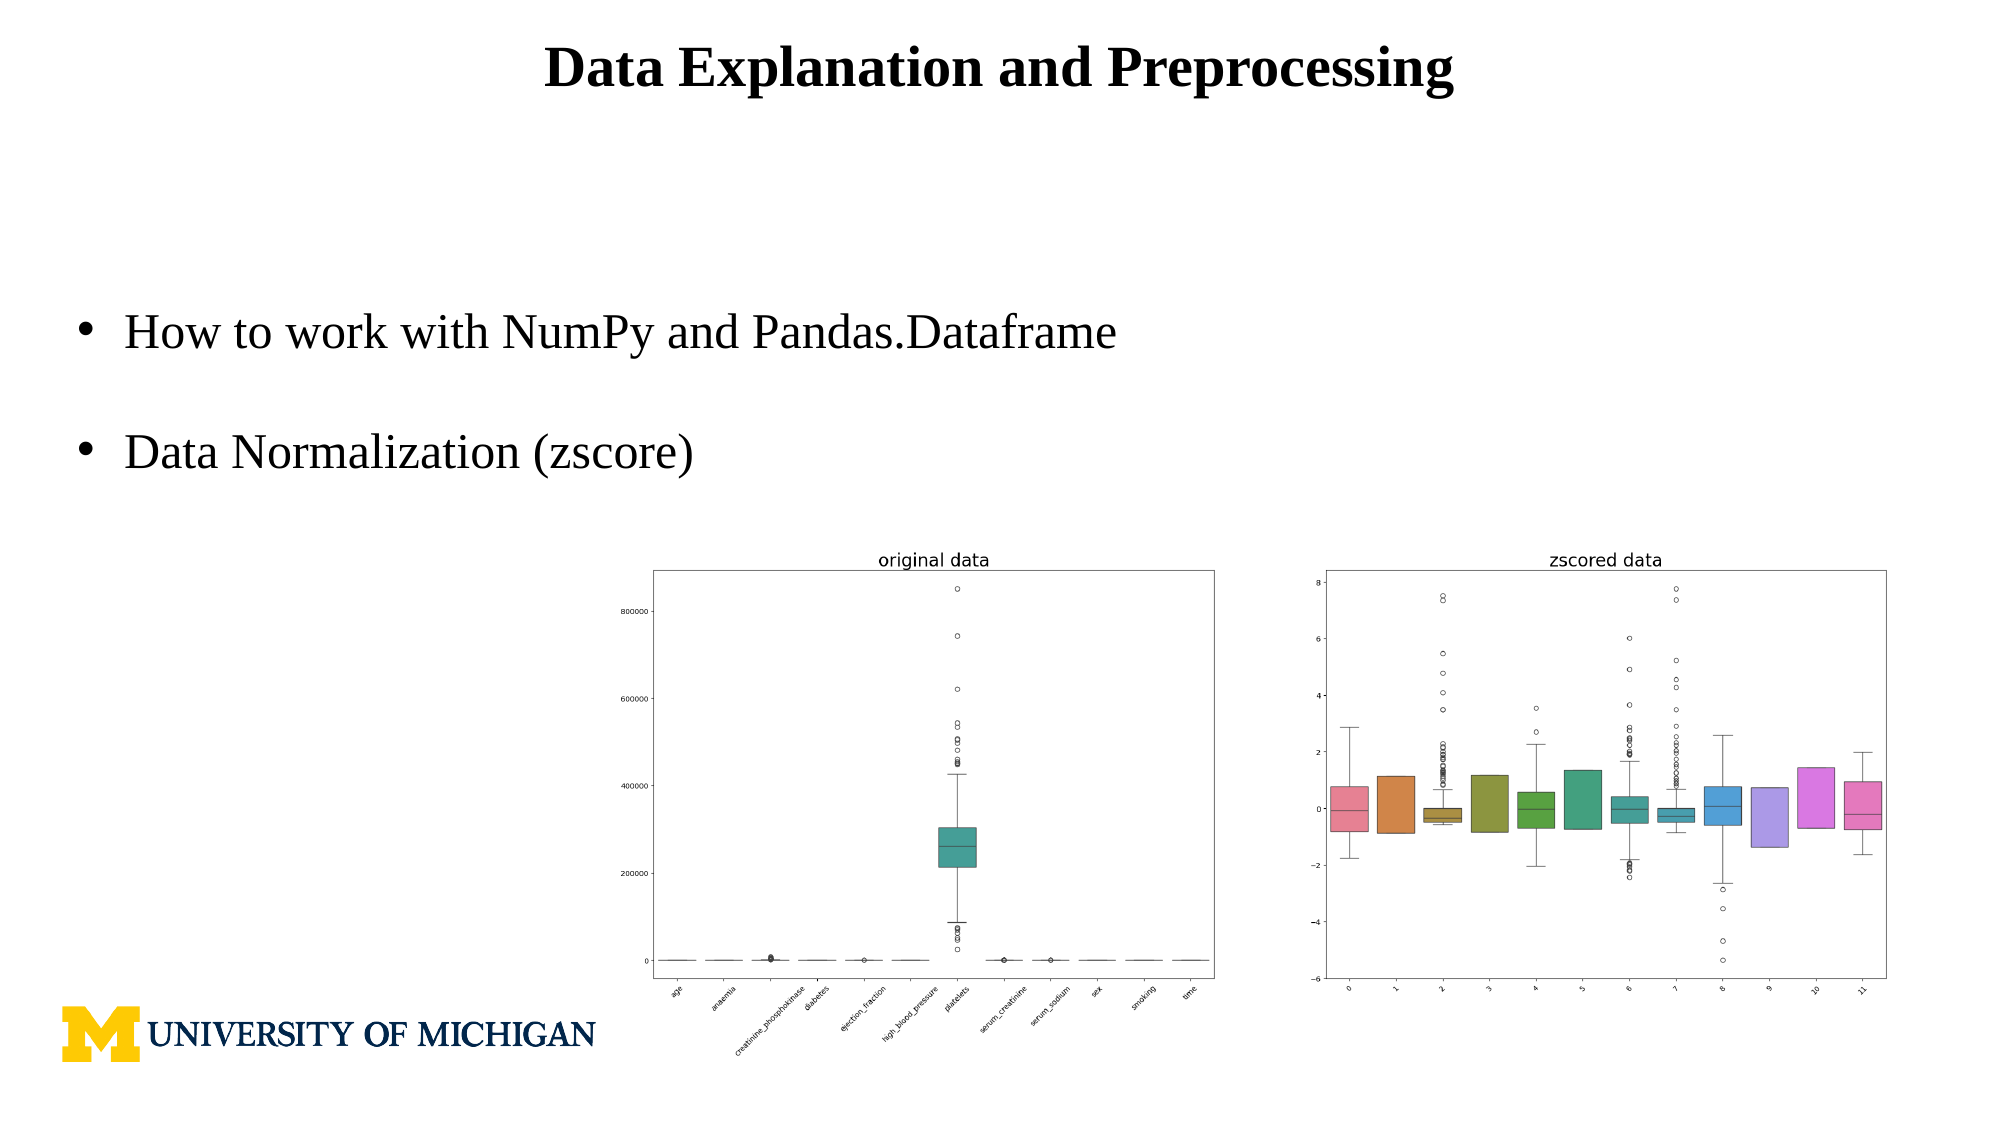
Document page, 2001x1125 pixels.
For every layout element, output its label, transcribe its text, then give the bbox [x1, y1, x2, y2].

text_box Data Explanation and Preprocessing [0, 20, 2000, 106]
picture [615, 547, 1891, 1062]
picture [62, 1006, 596, 1062]
text_box How to work with NumPy and Pandas.Dataframe Data Normalization (zscore) [62, 291, 1536, 487]
